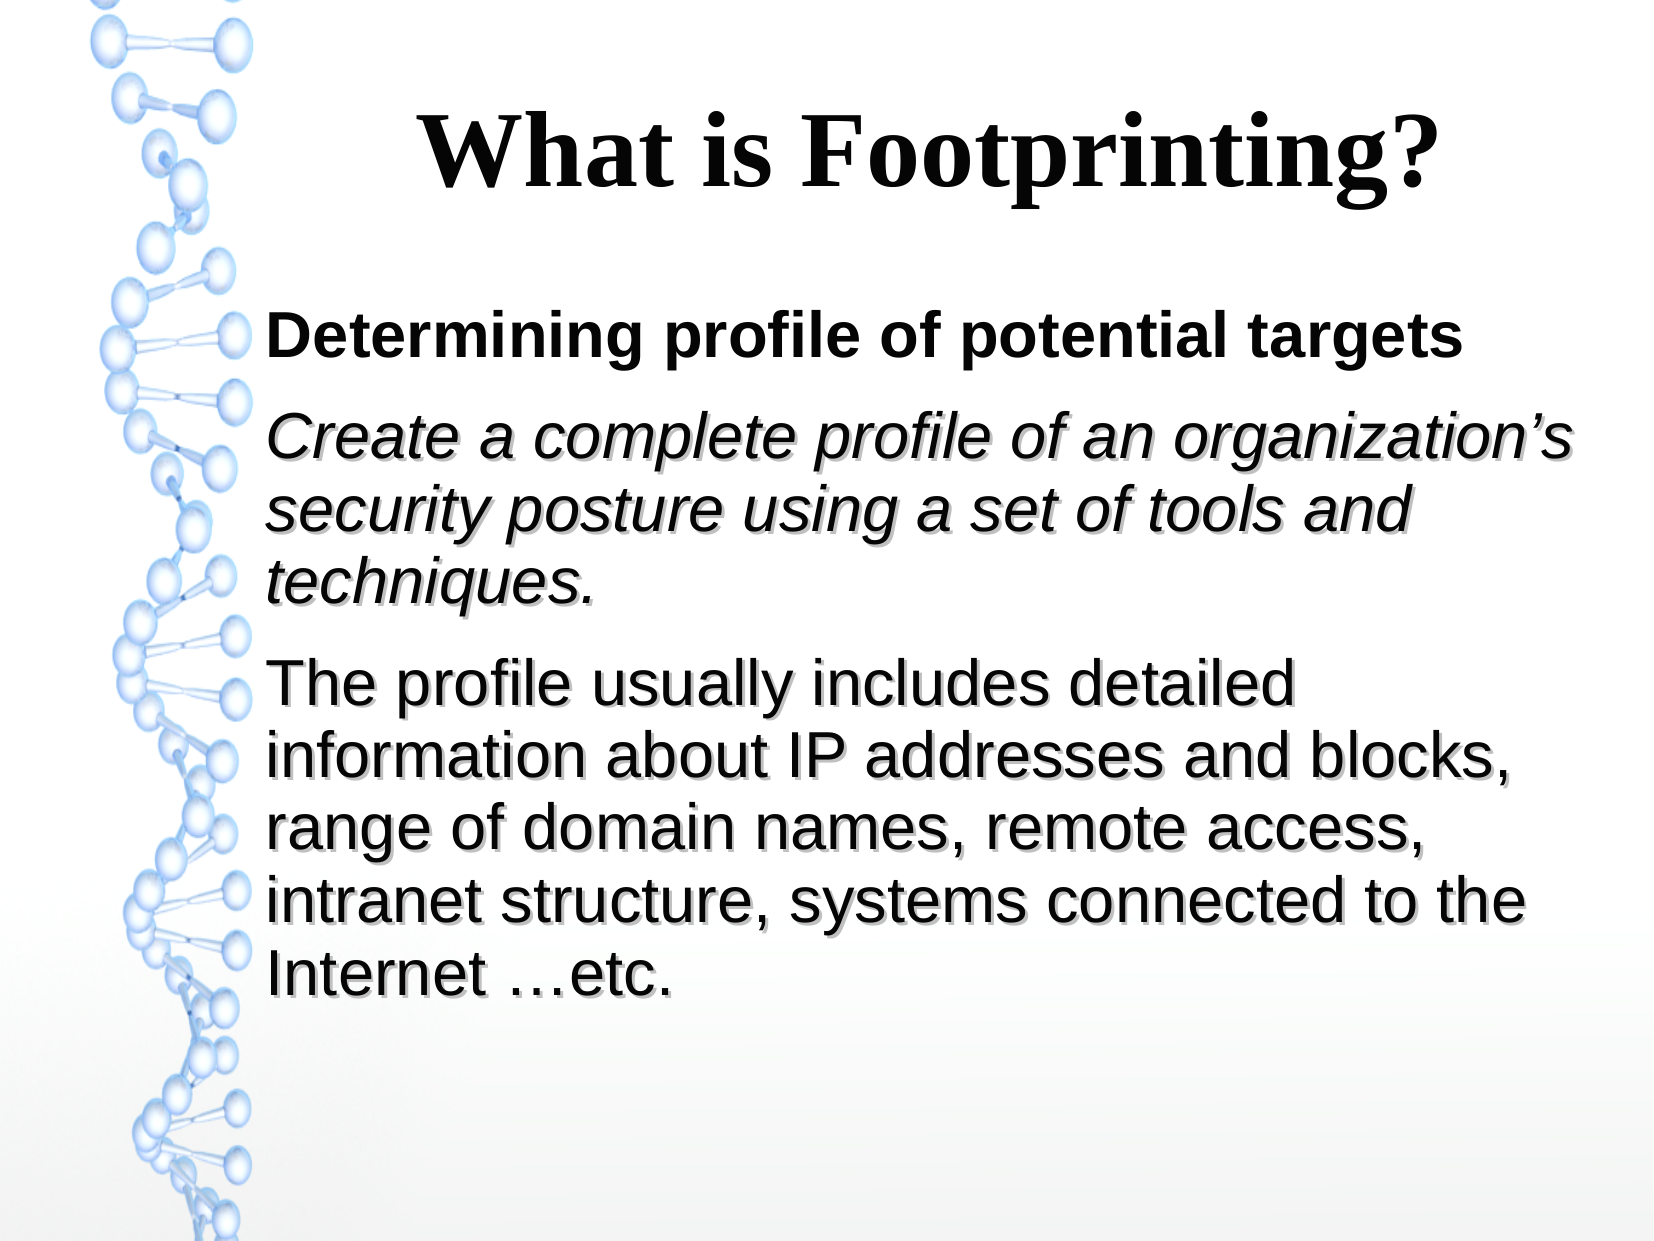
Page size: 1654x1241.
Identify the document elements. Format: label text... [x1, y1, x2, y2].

picture [0, 0, 1654, 1241]
title What is Footprinting? [265, 47, 1595, 252]
list Determining profile of potential targets Create a complete profile of an organization’s security posture using a set of tools and techniques. The profile usually includes detailed information about IP addresses and blocks, range of domain names, remote access, intranet structure, systems connected to the Internet …etc. [265, 299, 1595, 1019]
